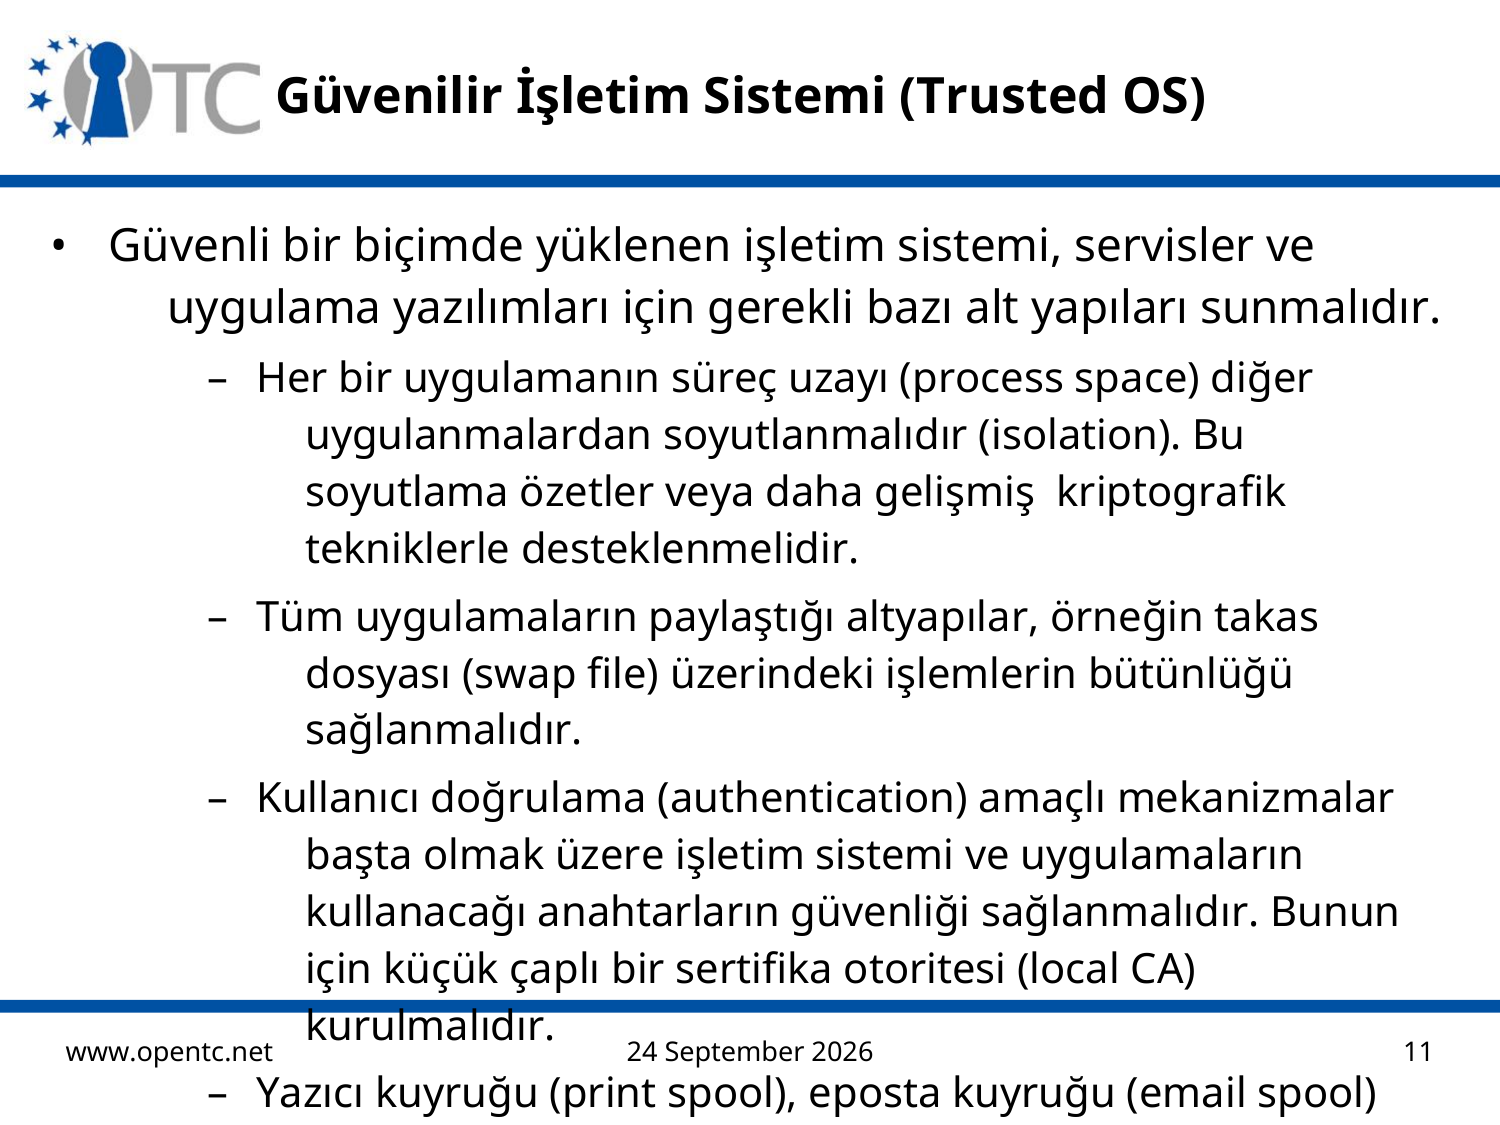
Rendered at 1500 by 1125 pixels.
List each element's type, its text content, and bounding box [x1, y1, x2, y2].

title Güvenilir İşletim Sistemi (Trusted OS) [275, 7, 1450, 181]
picture [24, 30, 263, 150]
list Güvenli bir biçimde yüklenen işletim sistemi, servisler ve uygulama yazılımları için gerekli bazı alt yapıları sunmalıdır. Her bir uygulamanın süreç uzayı (process space) diğer uygulanmalardan soyutlanmalıdır (isolation). Bu soyutlama özetler veya daha gelişmiş kriptografik tekniklerle desteklenmelidir. Tüm uygulamaların paylaştığı altyapılar, örneğin takas dosyası (swap file) üzerindeki işlemlerin bütünlüğü sağlanmalıdır. Kullanıcı doğrulama (authentication) amaçlı mekanizmalar başta olmak üzere işletim sistemi ve uygulamaların kullanacağı anahtarların güvenliği sağlanmalıdır. Bunun için küçük çaplı bir sertifika otoritesi (local CA) kurulmalıdır. Yazıcı kuyruğu (print spool), eposta kuyruğu (email spool) gibi bileşenlerin gerekli kriptografik desteğe kavuşması gerekir. [50, 212, 1450, 941]
